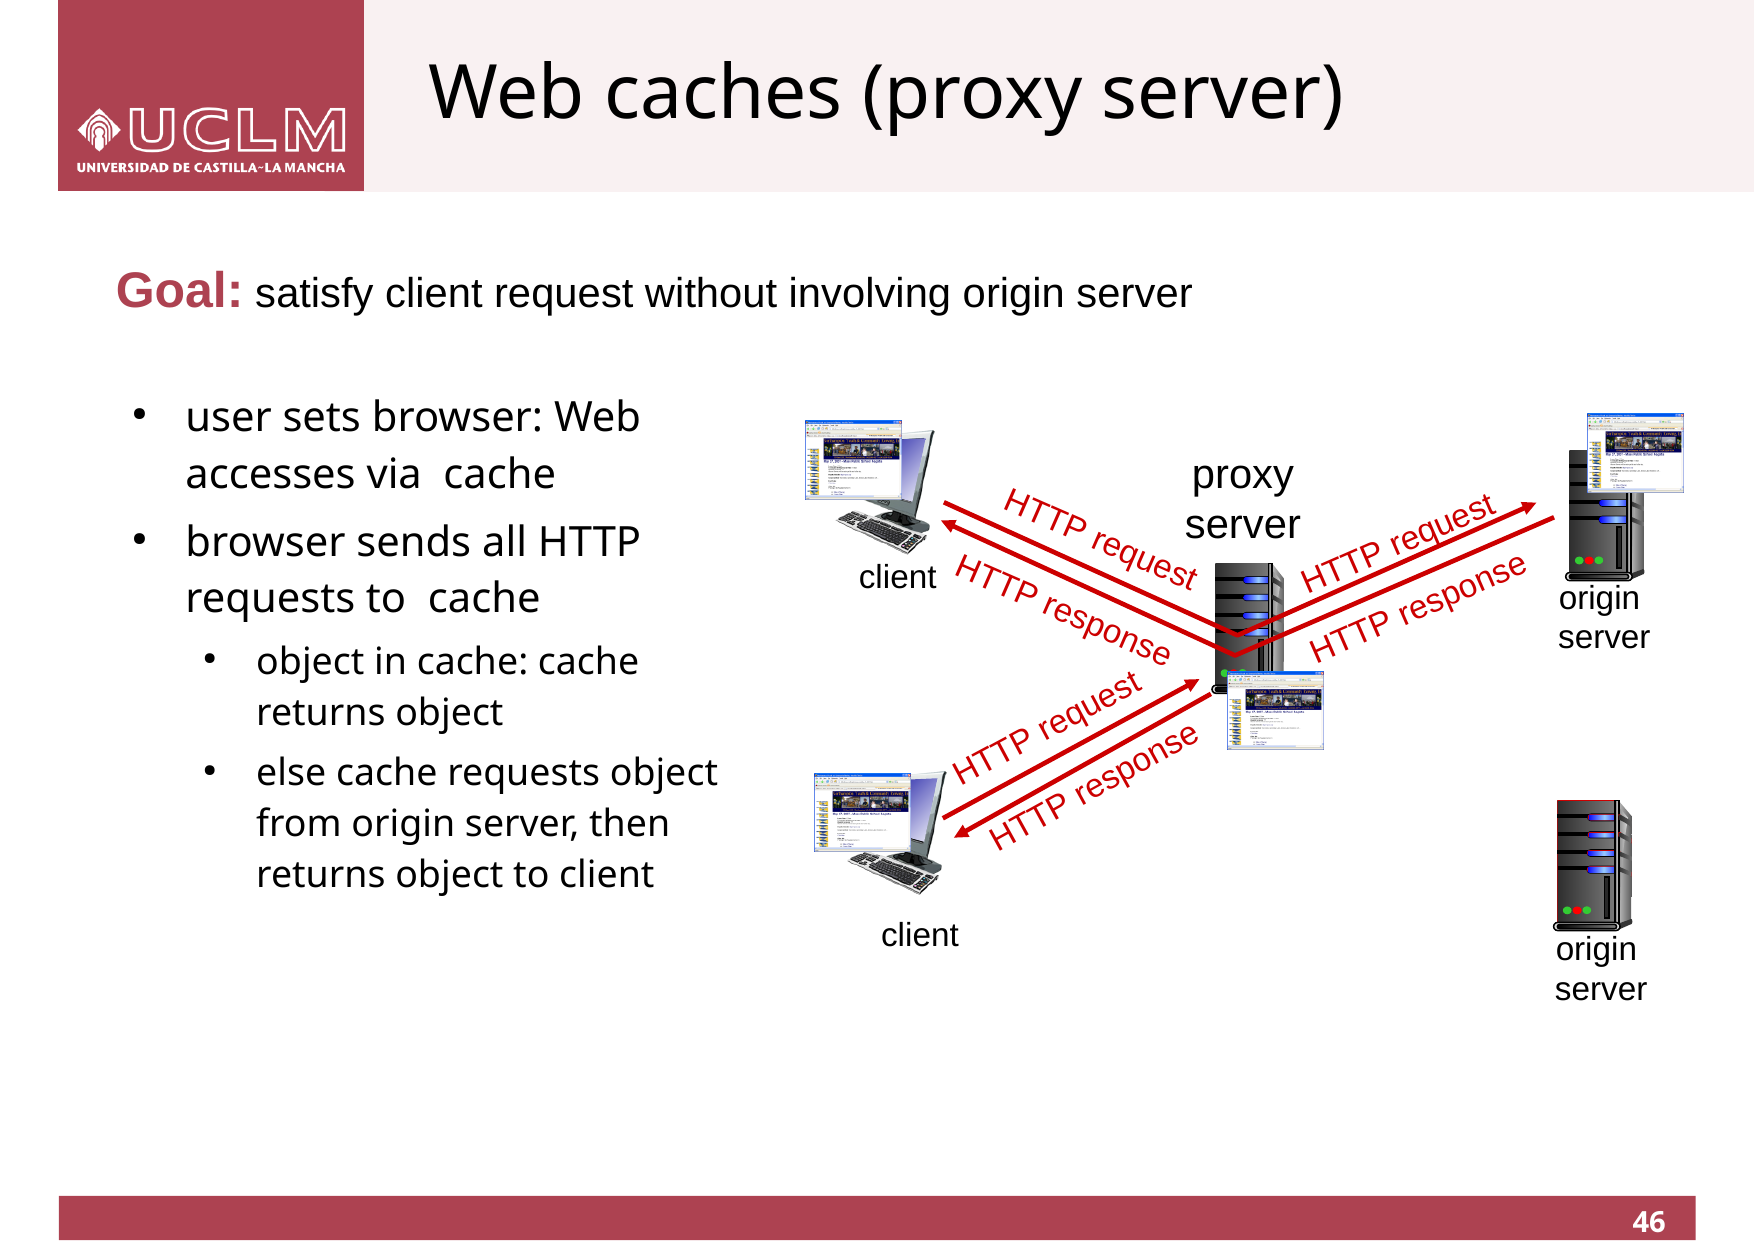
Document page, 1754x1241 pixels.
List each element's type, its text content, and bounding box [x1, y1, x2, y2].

text_box [1569, 450, 1644, 568]
text_box [911, 778, 938, 842]
title Web caches (proxy server) [413, 0, 1667, 198]
text_box proxy server [1170, 439, 1317, 555]
text_box origin server [1543, 568, 1666, 664]
text_box HTTP response [964, 696, 1222, 873]
text_box HTTP response [933, 531, 1197, 687]
text_box origin server [1540, 919, 1663, 1016]
text_box HTTP response [1286, 527, 1549, 677]
picture [1227, 671, 1324, 751]
text_box HTTP request [928, 660, 1163, 807]
text_box [1553, 800, 1633, 931]
picture [805, 420, 937, 564]
text_box client [843, 547, 952, 603]
text_box [902, 438, 926, 502]
text_box HTTP request [982, 465, 1222, 612]
text_box [1215, 563, 1285, 632]
text_box [1211, 638, 1284, 694]
text_box client [866, 905, 974, 961]
picture [814, 765, 949, 904]
list user sets browser: Web accesses via cache browser sends all HTTP requests to cache object in cache: cache returns object else cache requests object from origin server, then returns object to client [99, 379, 781, 1060]
text_box Goal: satisfy client request without involving origin server [100, 249, 1483, 429]
picture [58, 0, 364, 191]
picture [1587, 413, 1684, 493]
text_box HTTP request [1277, 468, 1517, 615]
text_box [1215, 618, 1284, 652]
